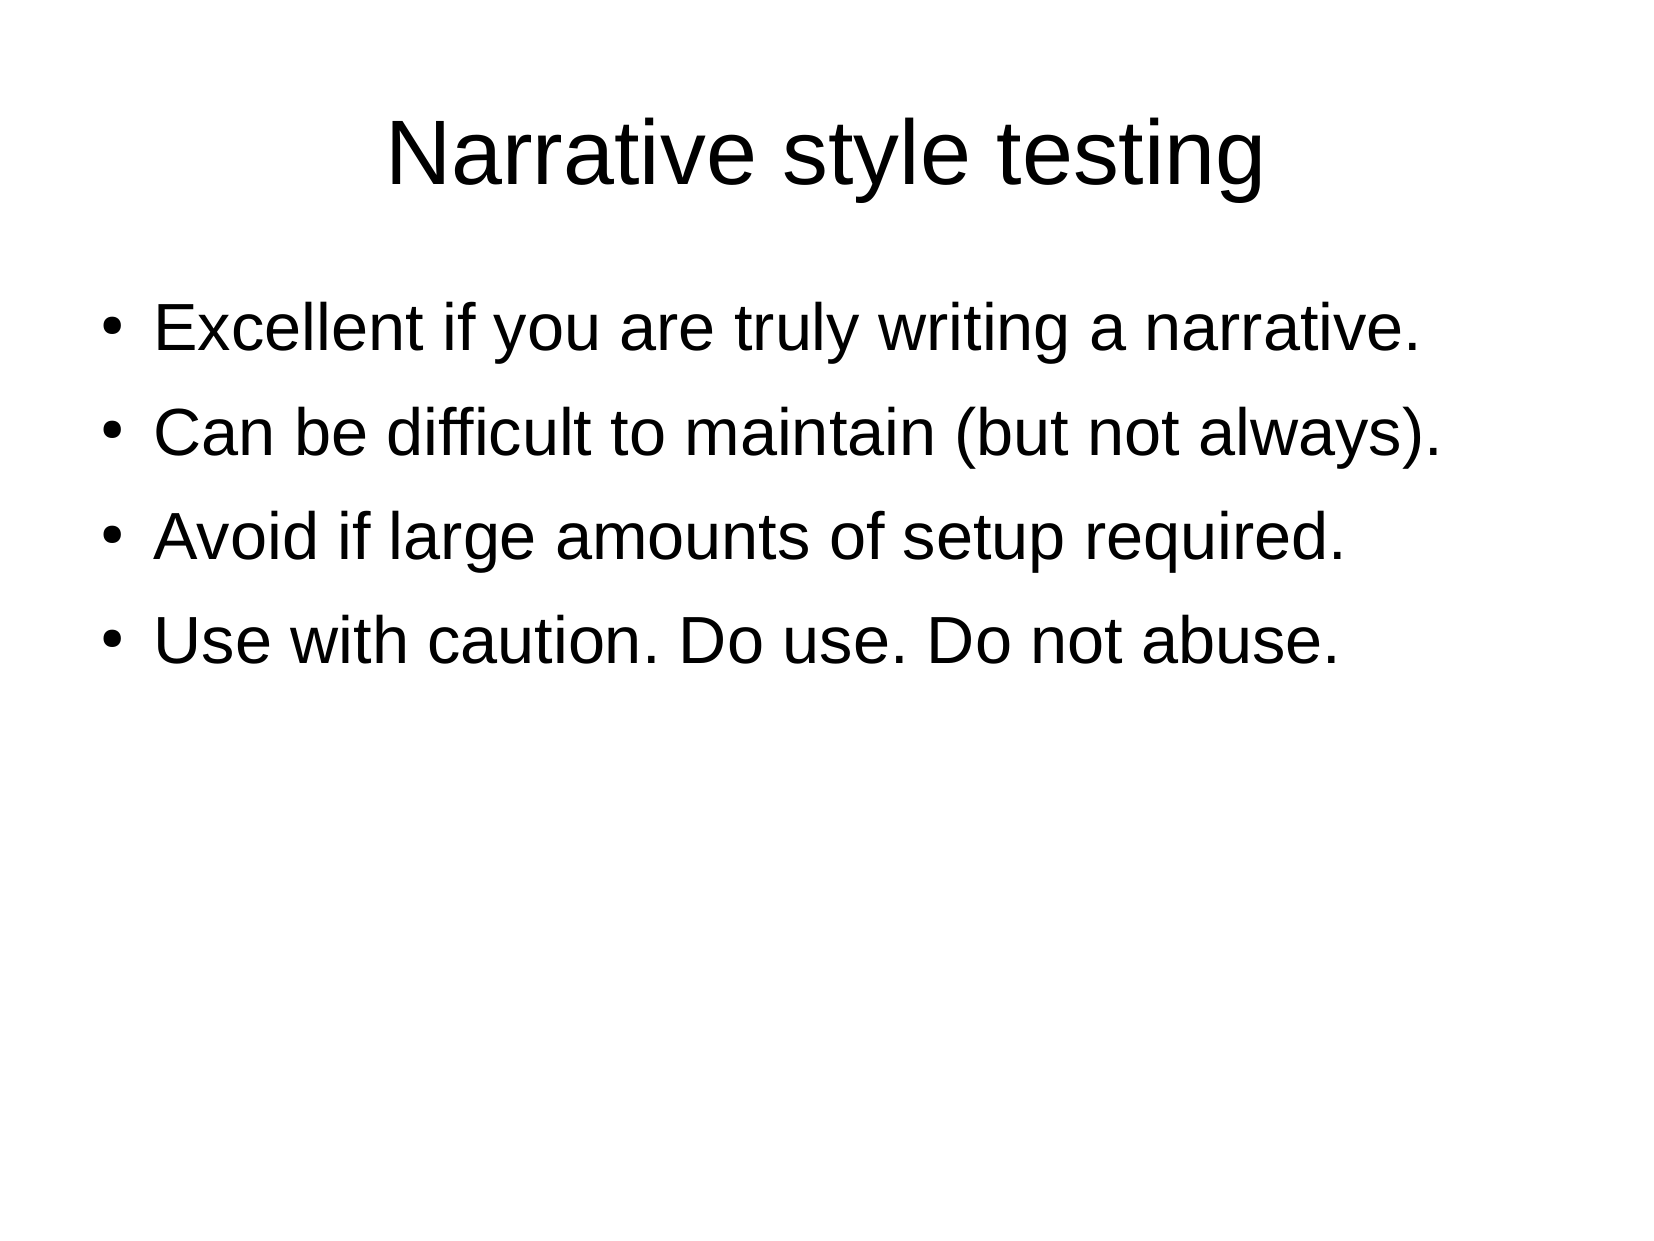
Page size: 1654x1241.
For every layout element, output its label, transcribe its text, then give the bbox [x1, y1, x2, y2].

title Narrative style testing [82, 49, 1571, 257]
list Excellent if you are truly writing a narrative. Can be difficult to maintain (but not always). Avoid if large amounts of setup required. Use with caution. Do use. Do not abuse. [82, 290, 1571, 1109]
